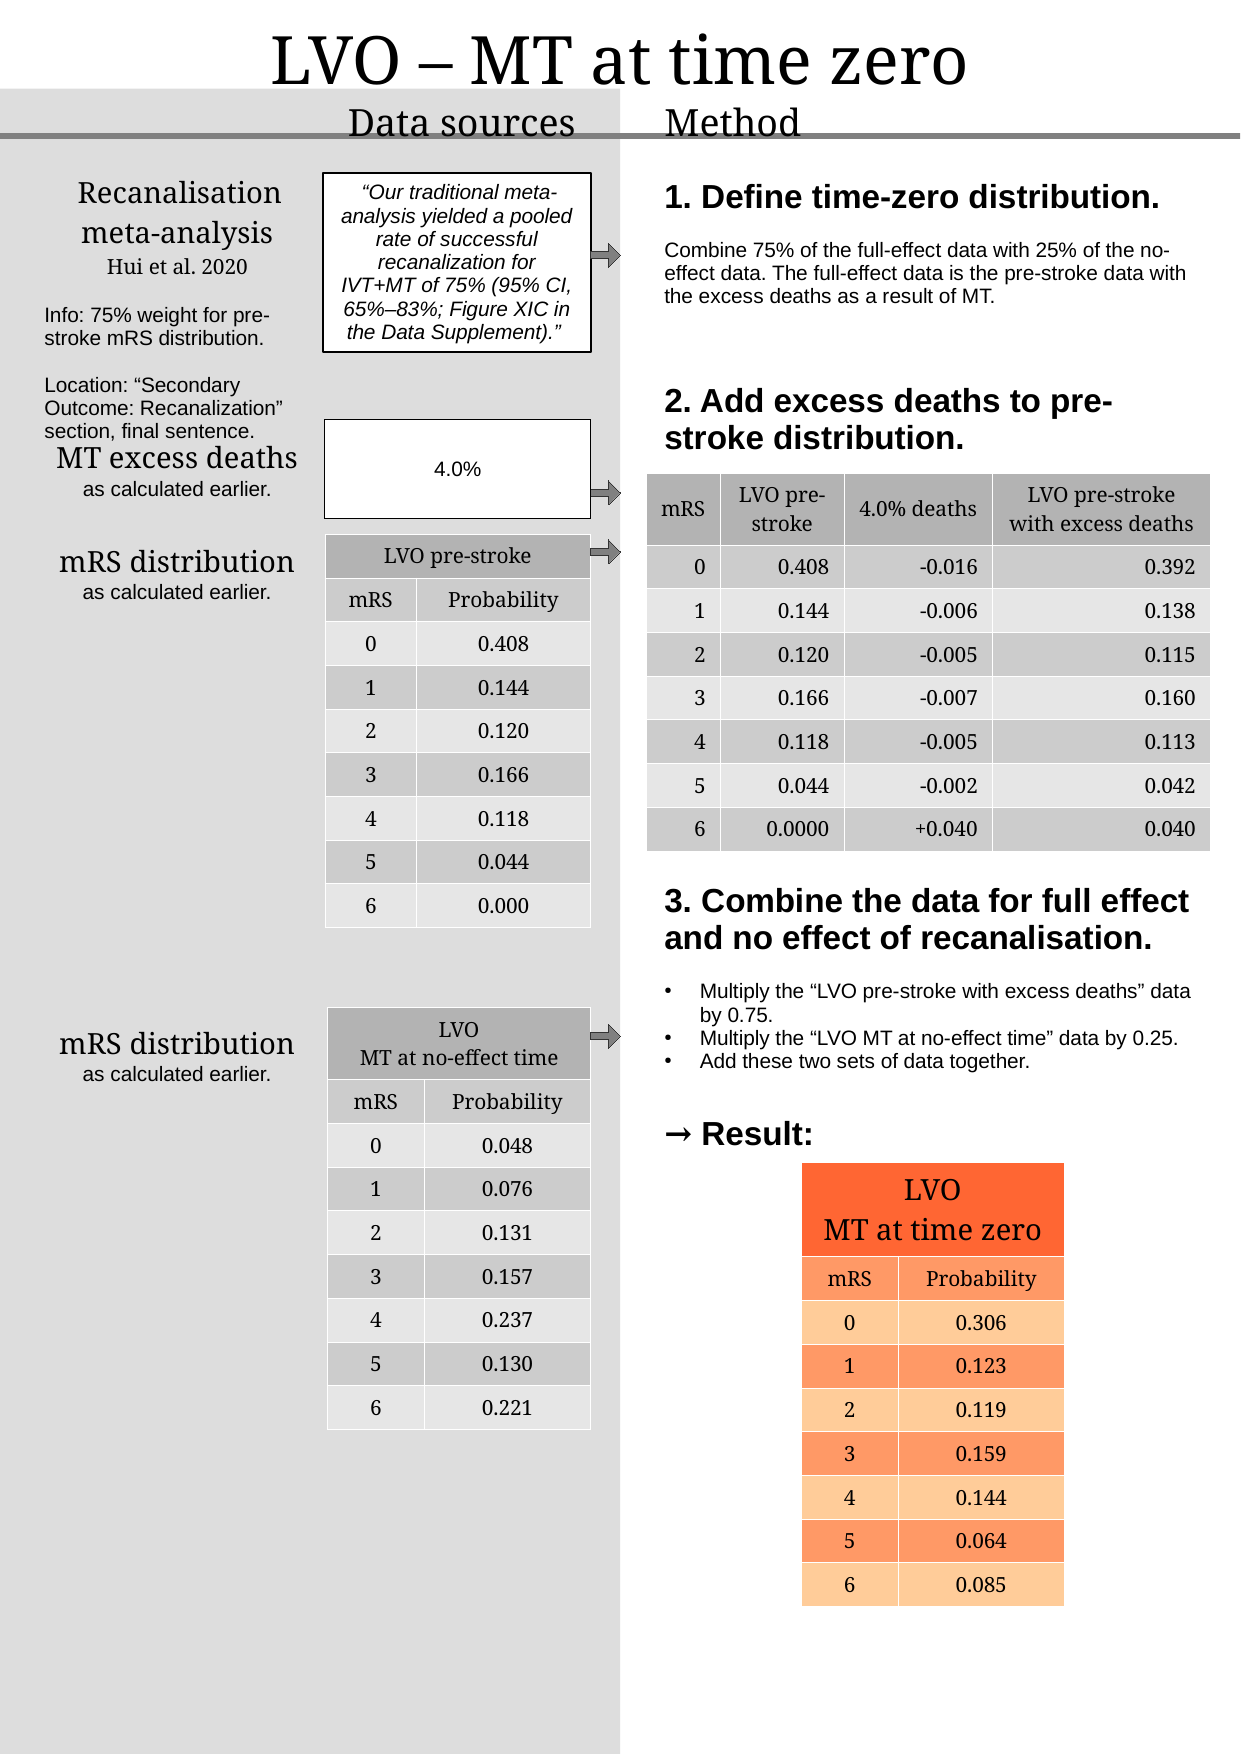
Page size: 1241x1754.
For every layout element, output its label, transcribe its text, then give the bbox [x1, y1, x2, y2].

table_cell -0.006 [845, 589, 992, 632]
table_cell mRS [328, 1080, 424, 1123]
table_cell 0.160 [993, 677, 1210, 719]
table_cell 6 [647, 808, 720, 851]
table_cell 0.144 [417, 666, 590, 709]
text_box mRS distribution as calculated earlier. [29, 533, 325, 664]
table_cell -0.005 [845, 633, 992, 676]
table_cell 0.0000 [721, 808, 844, 851]
table_cell 0.306 [899, 1301, 1064, 1344]
table_cell 0 [326, 622, 416, 665]
text_box [591, 480, 621, 505]
text_box “Our traditional meta-analysis yielded a pooled rate of successful recanalization for IVT+MT of 75% (95% CI, 65%–83%; Figure XIC in the Data Supplement).” [322, 172, 591, 353]
table_cell 2 [647, 633, 720, 676]
table_cell 4 [328, 1299, 424, 1342]
table_header LVO pre-stroke [326, 535, 590, 578]
table_cell 0.120 [417, 710, 590, 752]
text_box 4.0% [324, 419, 591, 519]
table_cell 3 [802, 1432, 898, 1475]
table_cell 0.130 [425, 1343, 590, 1385]
table_header 4.0% deaths [845, 474, 992, 545]
table_cell 1 [328, 1168, 424, 1210]
text_box 1. Define time-zero distribution. Combine 75% of the full-effect data with 25% of the no-effect data. The full-effect data is the pre-stroke data with the excess deaths as a result of MT. 2. Add excess deaths to pre-stroke distribution. 3. Combine the data for full effect and no effect of recanalisation. Multiply the “LVO pre-stroke with excess deaths” data by 0.75. Multiply the “LVO MT at no-effect time” data by 0.25. Add these two sets of data together. → Result: [649, 852, 1211, 1157]
table_cell 4 [326, 797, 416, 840]
table_cell 0.113 [993, 720, 1210, 763]
table_cell 0.118 [417, 797, 590, 840]
table_cell 4 [802, 1476, 898, 1519]
table_cell 0.408 [417, 622, 590, 665]
table_cell 5 [647, 764, 720, 807]
table_cell mRS [326, 579, 416, 621]
table_header LVO MT at no-effect time [328, 1008, 590, 1079]
text_box Method [649, 89, 1211, 146]
text_box [590, 539, 621, 564]
table_cell 0.237 [425, 1299, 590, 1342]
table_cell Probability [425, 1080, 590, 1123]
text_box LVO – MT at time zero [0, 5, 1241, 88]
table_cell Probability [417, 579, 590, 621]
table_cell 0.392 [993, 546, 1210, 588]
table_cell 0.144 [899, 1476, 1064, 1519]
table_cell 0.085 [899, 1563, 1064, 1606]
table_cell 2 [326, 710, 416, 752]
table_header LVO pre-stroke [721, 474, 844, 545]
table_cell 3 [326, 753, 416, 796]
table_cell 0.044 [721, 764, 844, 807]
table_cell 0.144 [721, 589, 844, 632]
table_cell 2 [802, 1389, 898, 1431]
table_cell -0.002 [845, 764, 992, 807]
table_header LVO pre-stroke with excess deaths [993, 474, 1210, 545]
table_cell 0.048 [425, 1124, 590, 1167]
table_cell 0.157 [425, 1255, 590, 1298]
table_cell 6 [802, 1563, 898, 1606]
table_cell 0.042 [993, 764, 1210, 807]
table_cell 0.138 [993, 589, 1210, 632]
text_box MT excess deaths as calculated earlier. [29, 419, 324, 519]
text_box 1. Define time-zero distribution. Combine 75% of the full-effect data with 25% of the no-effect data. The full-effect data is the pre-stroke data with the excess deaths as a result of MT. 2. Add excess deaths to pre-stroke distribution. 3. Combine the data for full effect and no effect of recanalisation. Multiply the “LVO pre-stroke with excess deaths” data by 0.75. Multiply the “LVO MT at no-effect time” data by 0.25. Add these two sets of data together. → Result: [649, 171, 1211, 473]
table_cell 0 [647, 546, 720, 588]
text_box mRS distribution as calculated earlier. [29, 1015, 325, 1146]
table_cell 3 [328, 1255, 424, 1298]
text_box Data sources [29, 89, 591, 146]
table_cell 0.123 [899, 1345, 1064, 1388]
table_cell 0.166 [721, 677, 844, 719]
table_cell 0.064 [899, 1520, 1064, 1562]
table_cell 0.131 [425, 1211, 590, 1254]
table_cell -0.007 [845, 677, 992, 719]
table_cell 0.000 [417, 884, 590, 927]
table_cell 4 [647, 720, 720, 763]
table_cell 0.408 [721, 546, 844, 588]
table_cell mRS [802, 1257, 898, 1300]
table_cell 5 [326, 841, 416, 883]
table_cell 0.044 [417, 841, 590, 883]
table_cell 5 [802, 1520, 898, 1562]
text_box Recanalisation meta-analysis Hui et al. 2020 Info: 75% weight for pre-stroke mRS distribution. Location: “Secondary Outcome: Recanalization” section, final sentence. [29, 165, 325, 419]
text_box [590, 1024, 621, 1049]
table_header mRS [647, 474, 720, 545]
table_cell 1 [802, 1345, 898, 1388]
table_cell 0.119 [899, 1389, 1064, 1431]
table_cell 3 [647, 677, 720, 719]
table_cell 0.159 [899, 1432, 1064, 1475]
table_cell -0.016 [845, 546, 992, 588]
text_box [590, 243, 621, 268]
table_cell 2 [328, 1211, 424, 1254]
table_cell 6 [328, 1386, 424, 1429]
table_cell 1 [647, 589, 720, 632]
table_cell -0.005 [845, 720, 992, 763]
table_cell Probability [899, 1257, 1064, 1300]
table_cell 0.221 [425, 1386, 590, 1429]
table_cell 6 [326, 884, 416, 927]
table_cell 0.118 [721, 720, 844, 763]
table_cell 5 [328, 1343, 424, 1385]
table_cell 0.040 [993, 808, 1210, 851]
table_cell 0.166 [417, 753, 590, 796]
table_cell 0.120 [721, 633, 844, 676]
table_cell +0.040 [845, 808, 992, 851]
table_cell 0.076 [425, 1168, 590, 1210]
table_cell 0.115 [993, 633, 1210, 676]
table_cell 1 [326, 666, 416, 709]
table_cell 0 [328, 1124, 424, 1167]
table_cell 0 [802, 1301, 898, 1344]
table_header LVO MT at time zero [802, 1163, 1064, 1256]
